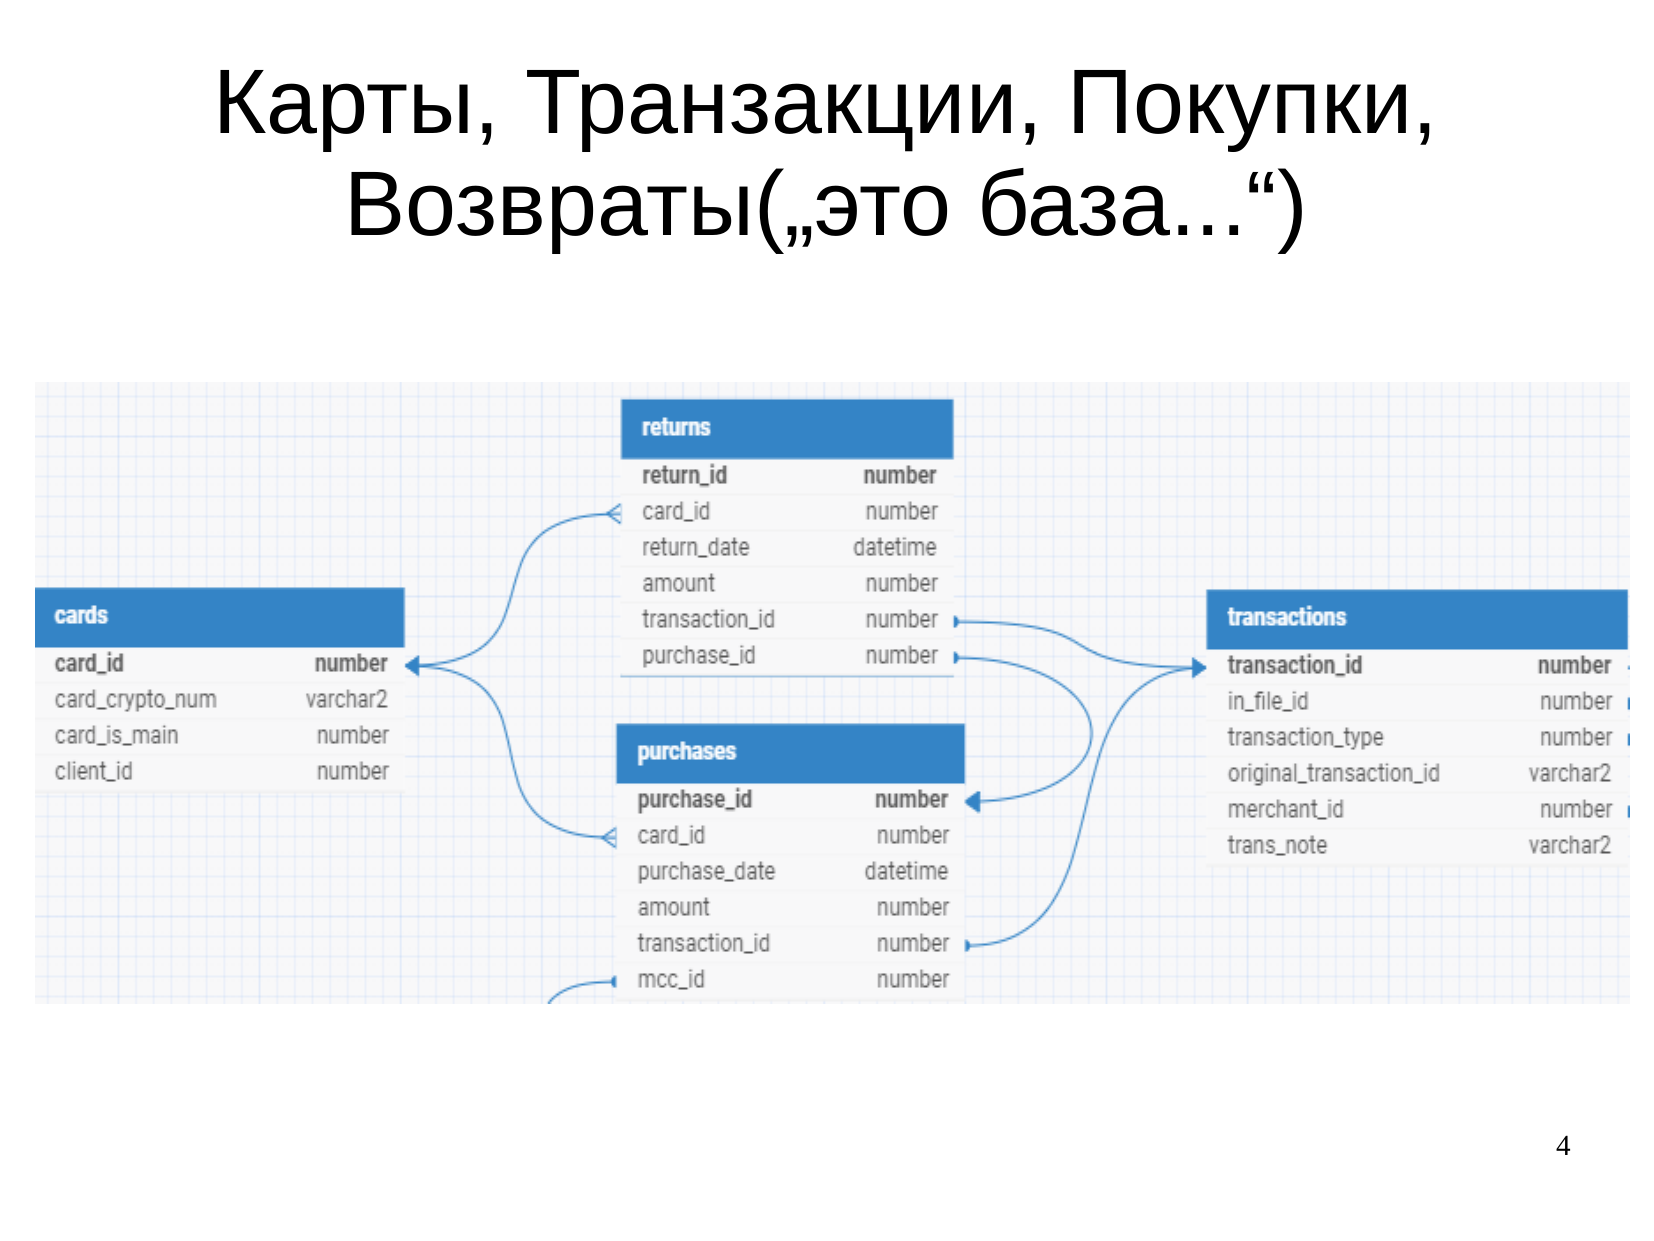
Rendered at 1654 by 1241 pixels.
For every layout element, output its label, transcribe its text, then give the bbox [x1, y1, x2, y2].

picture [35, 382, 1630, 1004]
title Карты, Транзакции, Покупки, Возвраты(„это база...“) [82, 49, 1571, 257]
